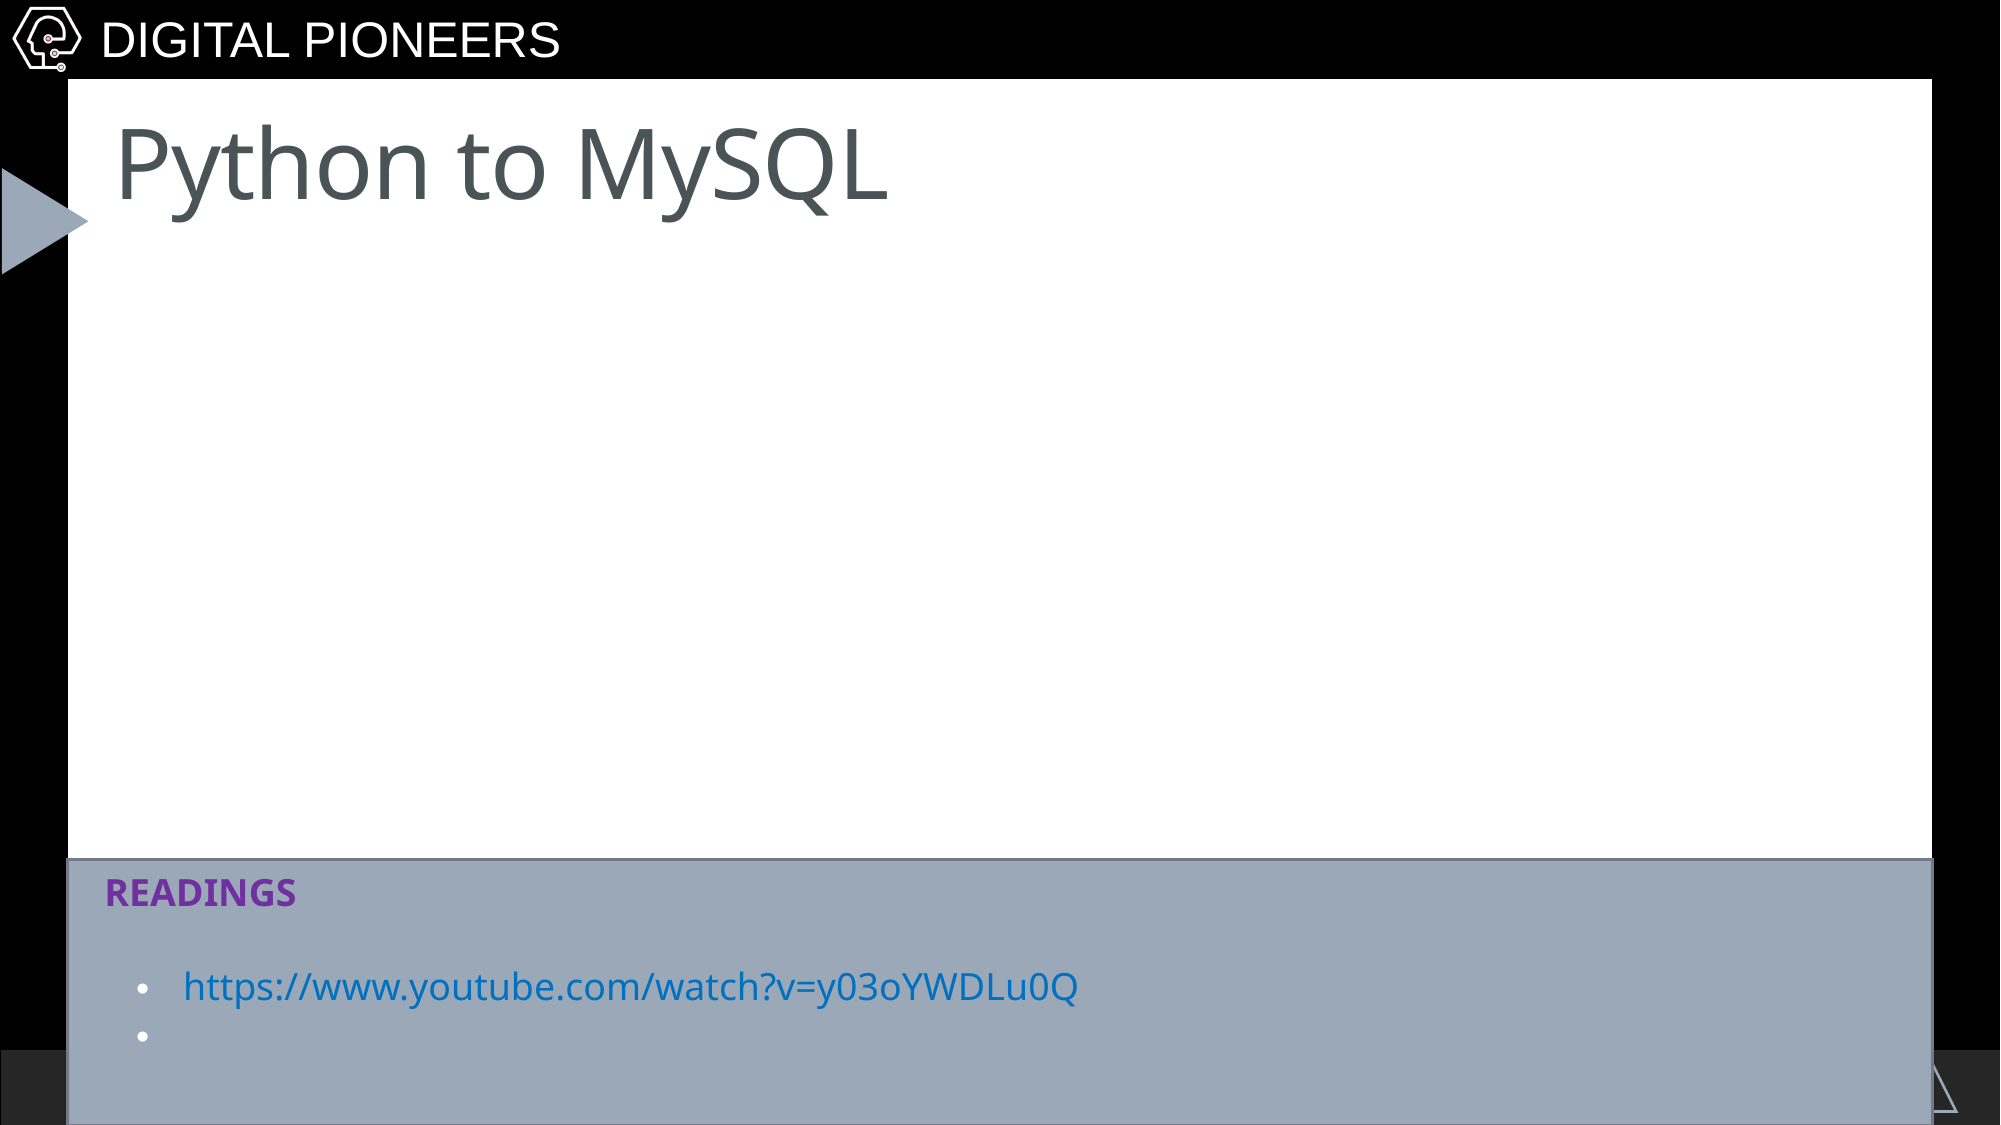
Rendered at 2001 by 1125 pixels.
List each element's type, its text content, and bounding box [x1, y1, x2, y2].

picture [7, 5, 85, 73]
text_box READINGS [89, 861, 326, 922]
text_box DIGITAL PIONEERS [85, 0, 596, 76]
text_box https://www.youtube.com/watch?v=y03oYWDLu0Q [121, 955, 1738, 1062]
text_box [68, 860, 1933, 1125]
title Python to MySQL [98, 93, 1813, 243]
